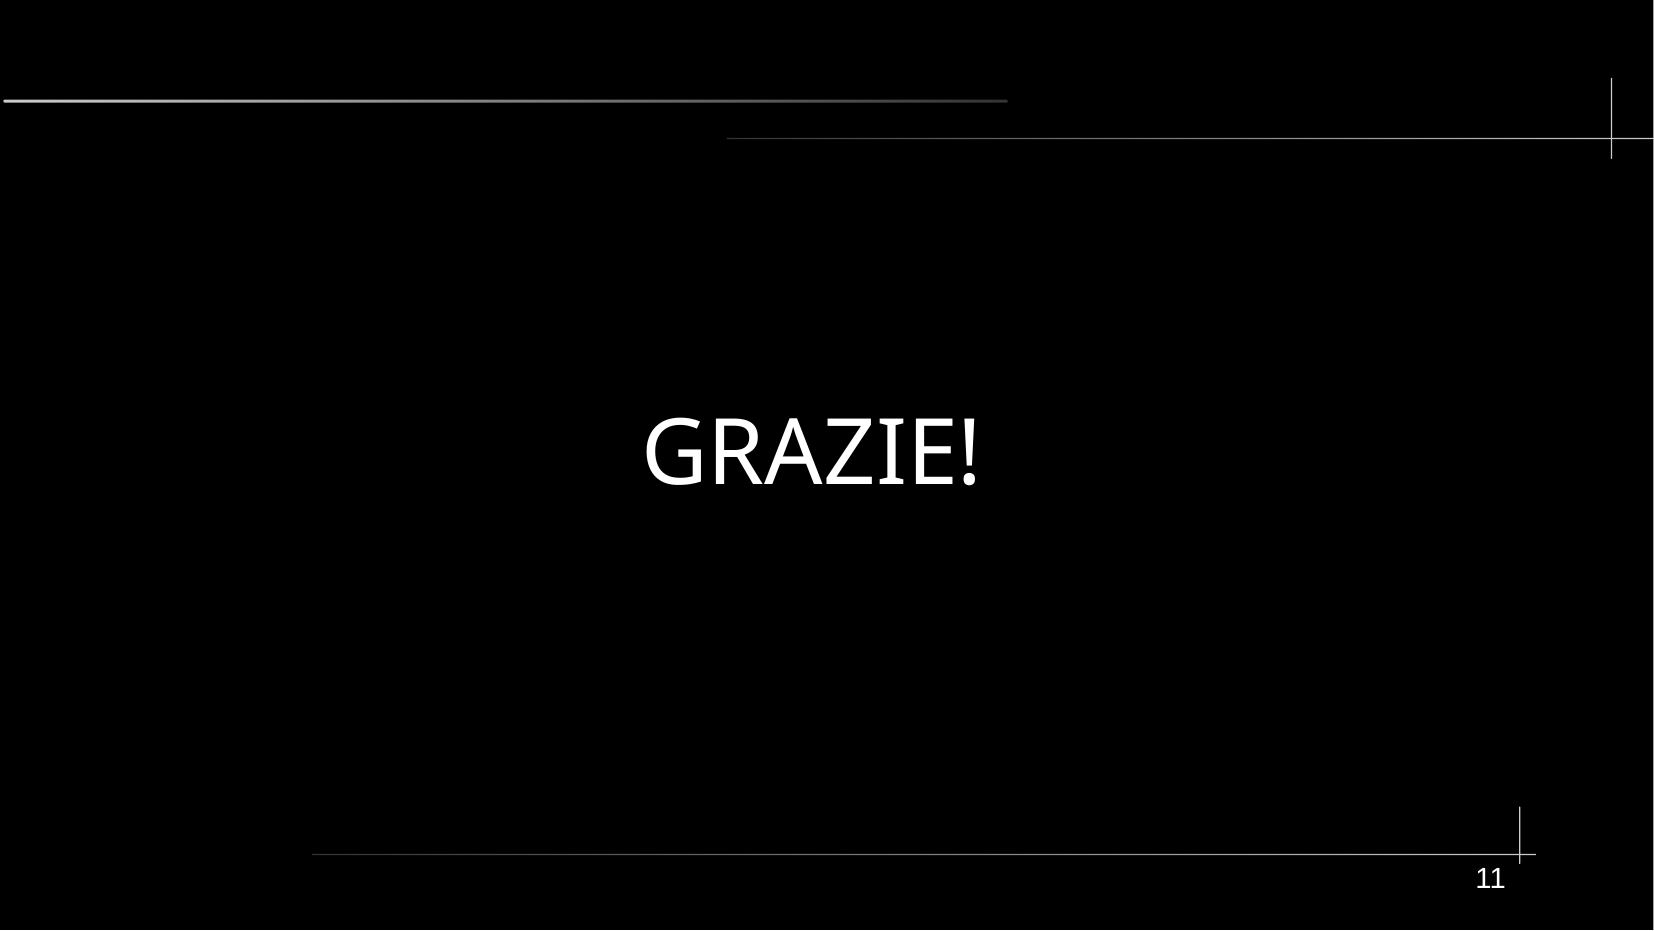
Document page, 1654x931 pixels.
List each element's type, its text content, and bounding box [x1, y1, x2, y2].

title GRAZIE! [29, 384, 1595, 514]
